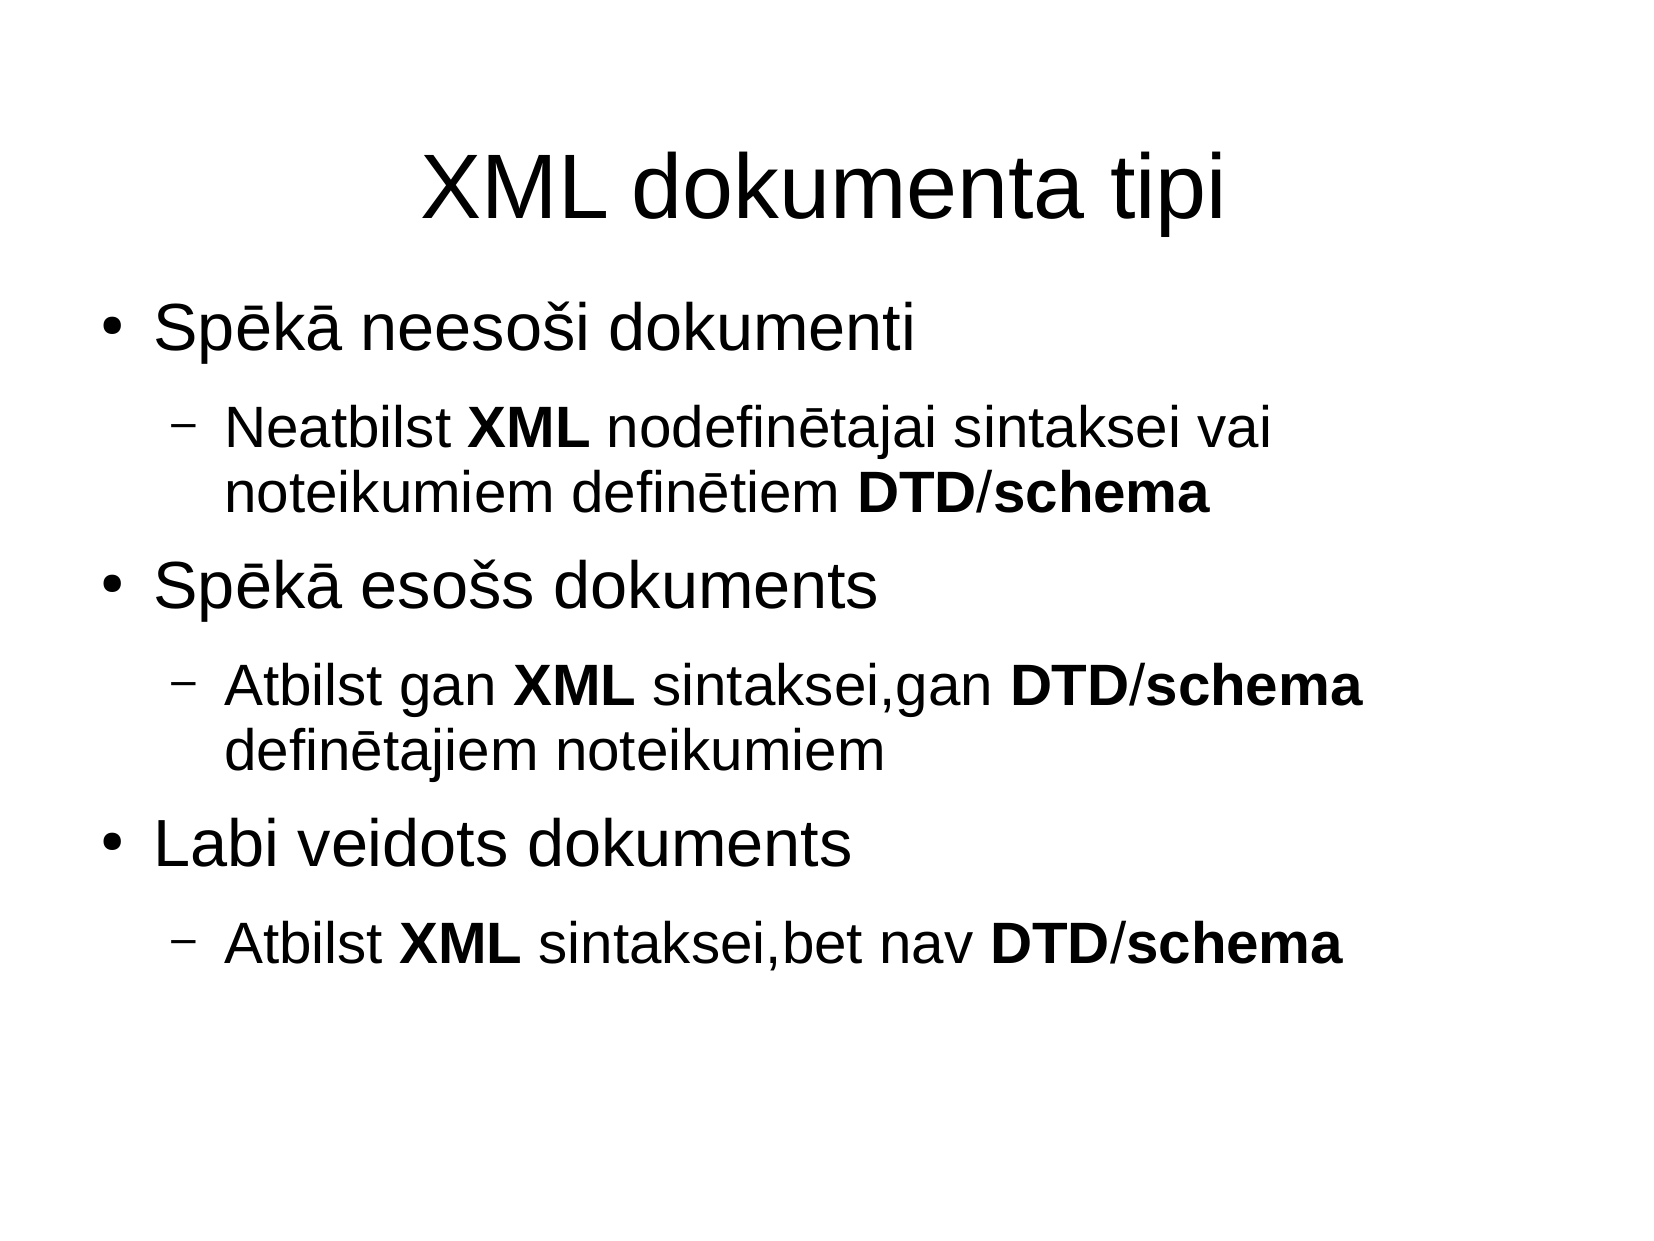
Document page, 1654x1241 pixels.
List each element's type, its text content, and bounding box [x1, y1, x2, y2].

title XML dokumenta tipi [82, 83, 1571, 291]
list Spēkā neesoši dokumenti Neatbilst XML nodefinētajai sintaksei vai noteikumiem definētiem DTD/schema Spēkā esošs dokuments Atbilst gan XML sintaksei,gan DTD/schema definētajiem noteikumiem Labi veidots dokuments Atbilst XML sintaksei,bet nav DTD/schema [82, 290, 1538, 1010]
